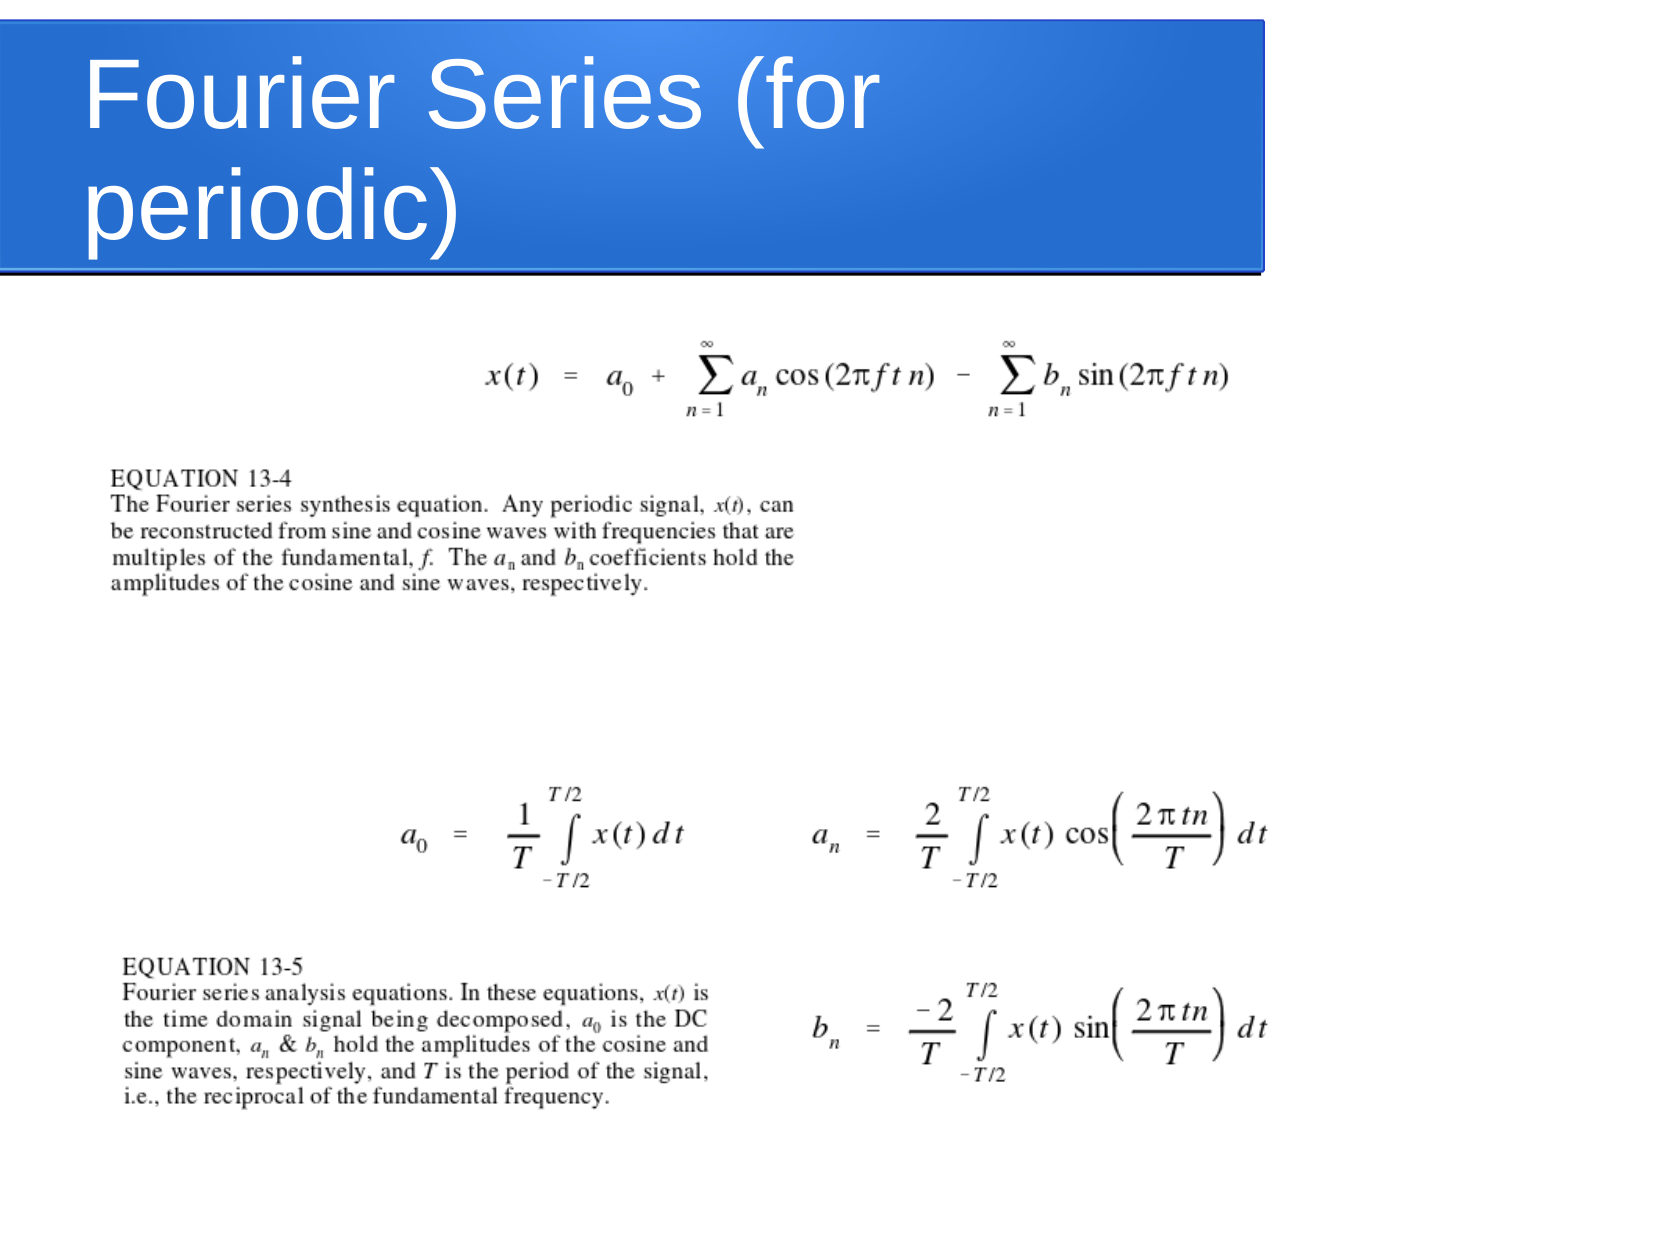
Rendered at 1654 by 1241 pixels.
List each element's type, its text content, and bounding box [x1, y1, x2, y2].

picture [104, 734, 1291, 1132]
title Fourier Series (for periodic) [82, 39, 1235, 261]
picture [100, 299, 1261, 628]
